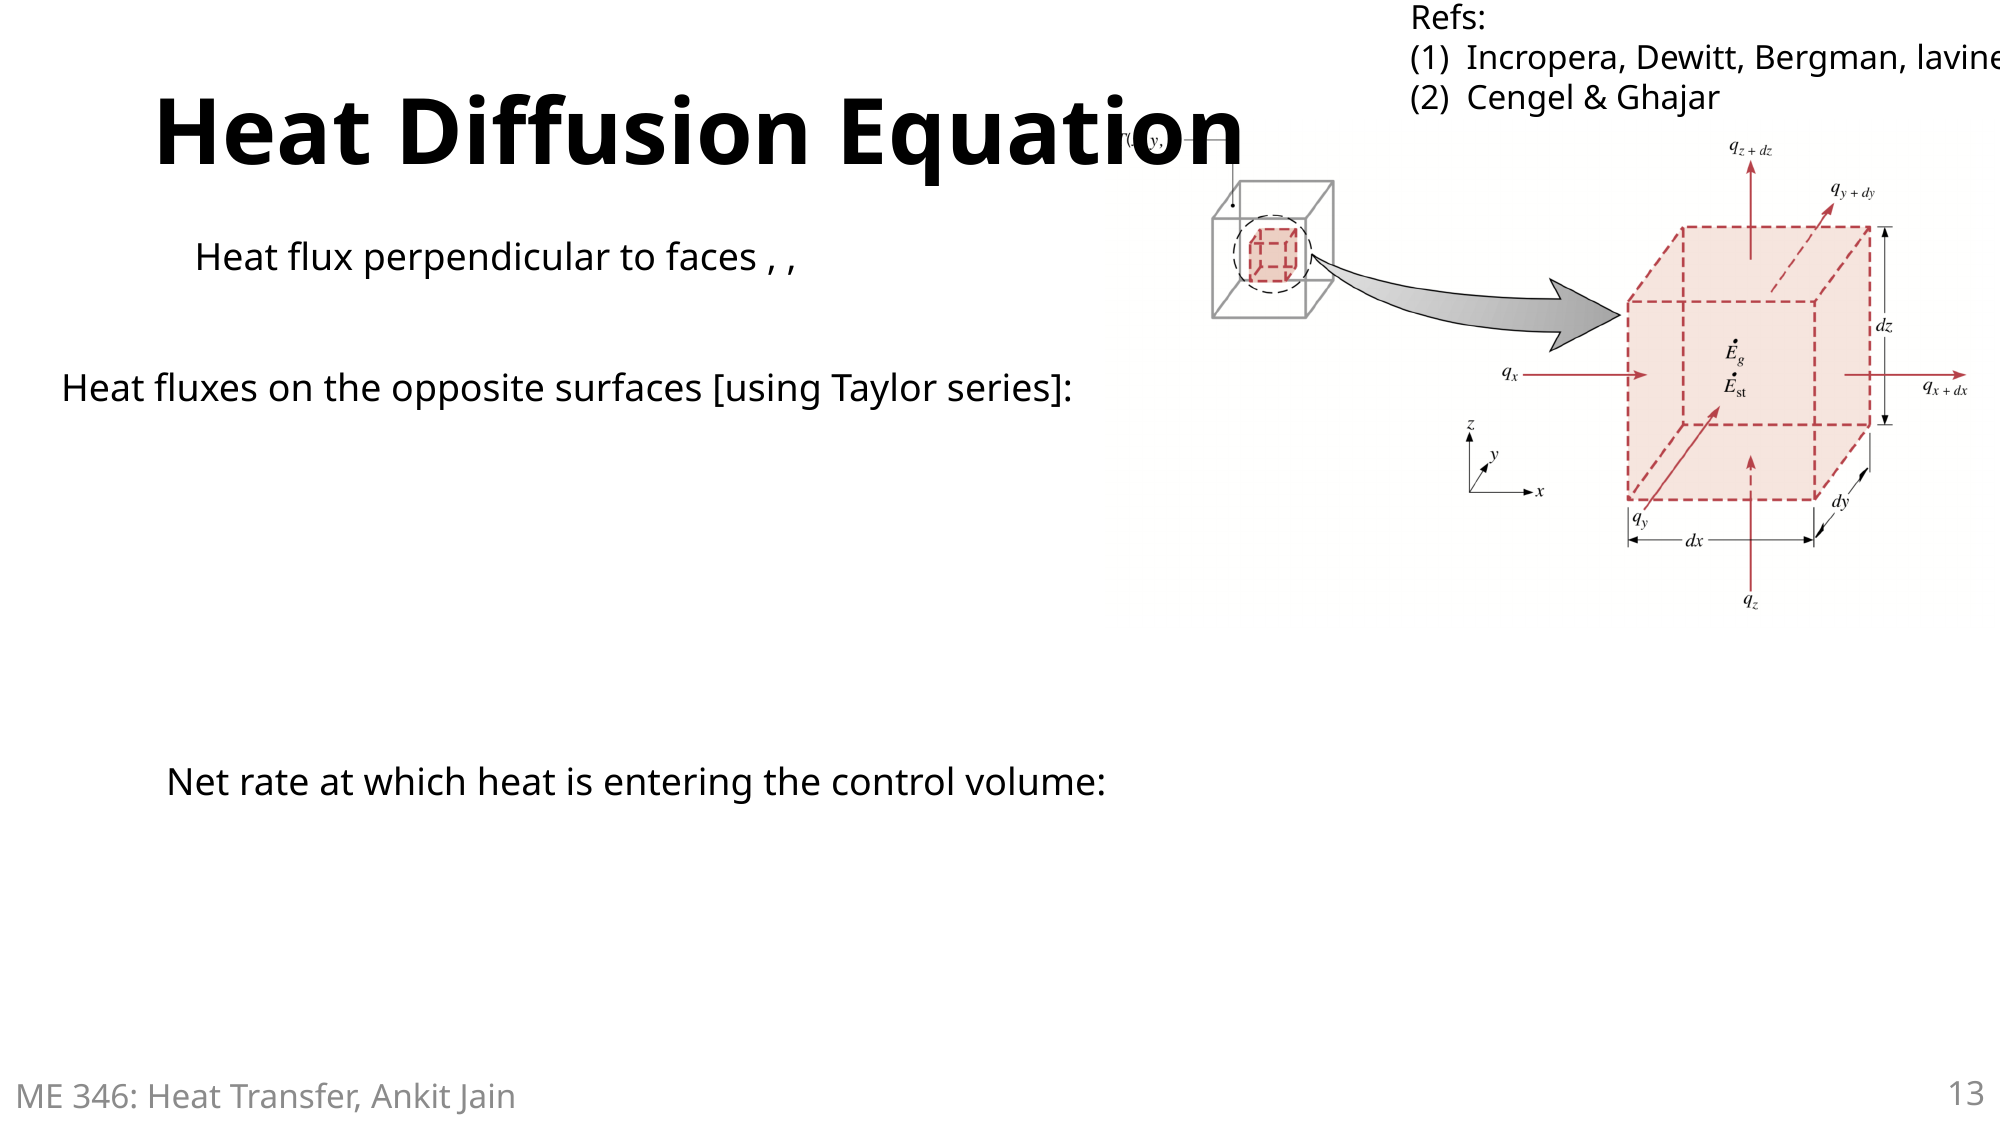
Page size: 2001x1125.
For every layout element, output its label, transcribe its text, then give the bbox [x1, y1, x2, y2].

footer ME 346: Heat Transfer, Ankit Jain [0, 1065, 1045, 1125]
text_box Heat flux perpendicular to faces , , [179, 225, 822, 286]
text_box Heat fluxes on the opposite surfaces [using Taylor series]: [46, 356, 1089, 552]
text_box Net rate at which heat is entering the control volume: [151, 750, 1123, 901]
title Heat Diffusion Equation [137, 25, 1863, 244]
text_box Refs: Incropera, Dewitt, Bergman, lavine Cengel & Ghajar [1395, 0, 2000, 124]
picture [1105, 124, 1995, 629]
